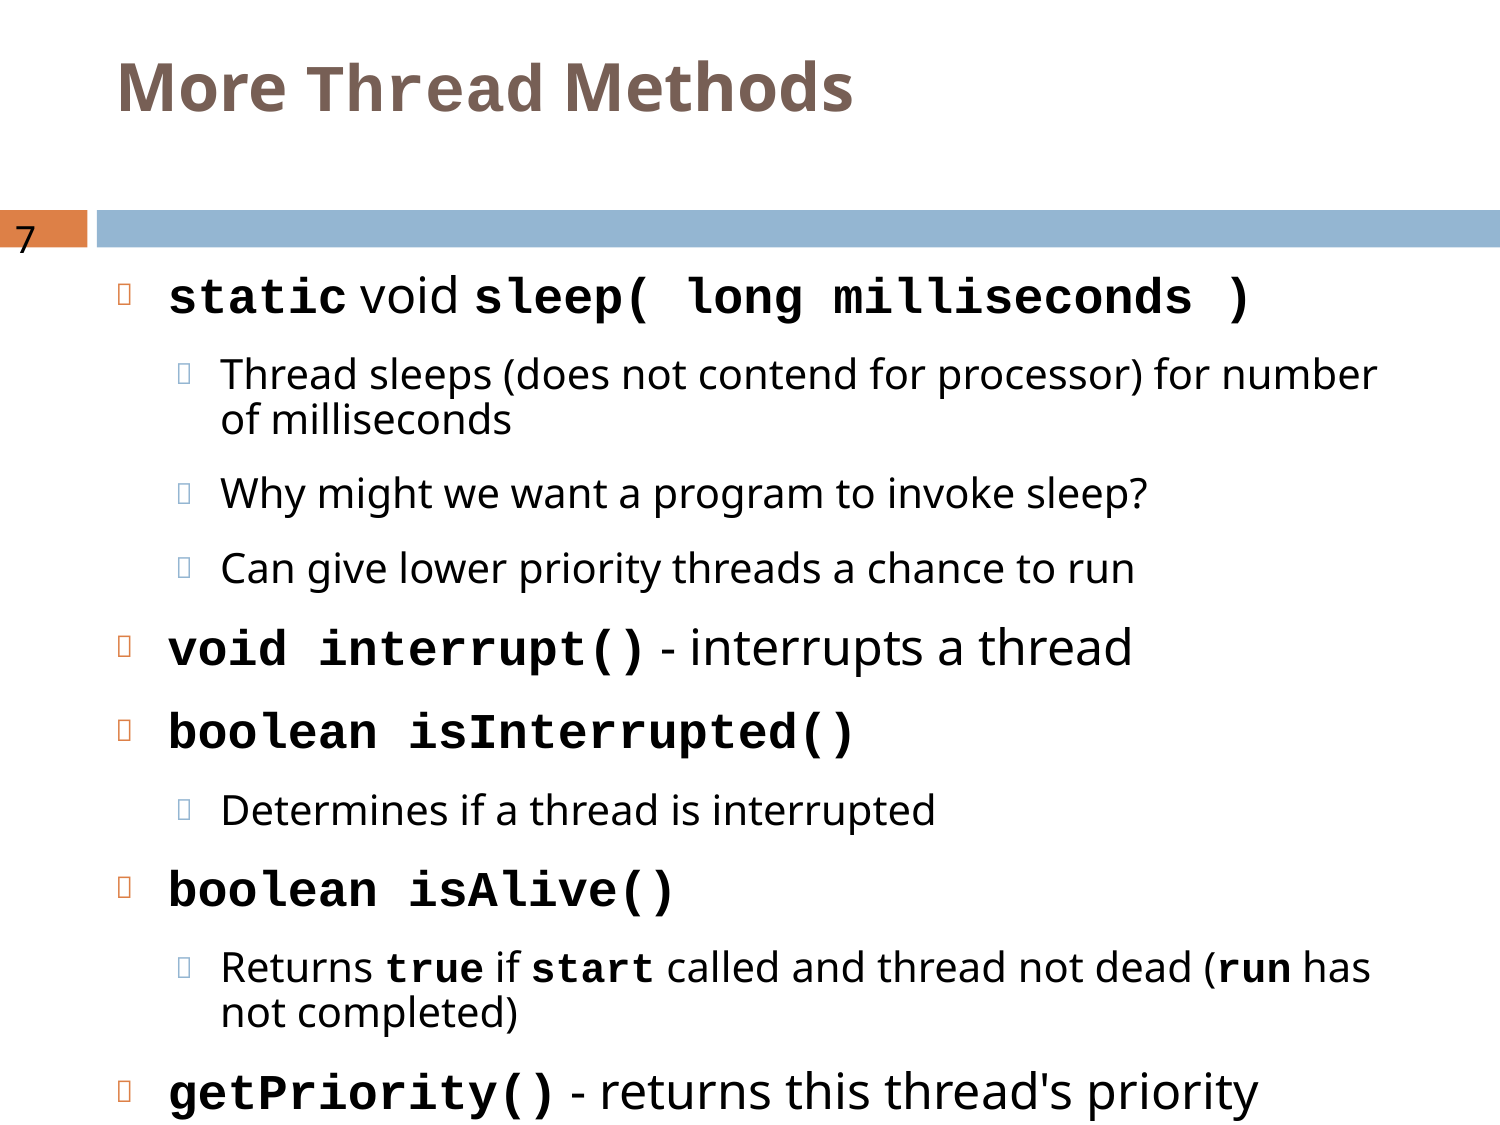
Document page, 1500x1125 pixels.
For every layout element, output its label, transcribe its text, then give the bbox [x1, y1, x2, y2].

title More Thread Methods [100, 37, 1438, 200]
slide_number <number> [0, 208, 88, 249]
list static void sleep( long milliseconds ) Thread sleeps (does not contend for processor) for number of milliseconds Why might we want a program to invoke sleep? Can give lower priority threads a chance to run void interrupt() - interrupts a thread boolean isInterrupted() Determines if a thread is interrupted boolean isAlive() Returns true if start called and thread not dead (run has not completed) getPriority() - returns this thread's priority setPriority() – sets this threads priority Etc. [100, 262, 1438, 1000]
